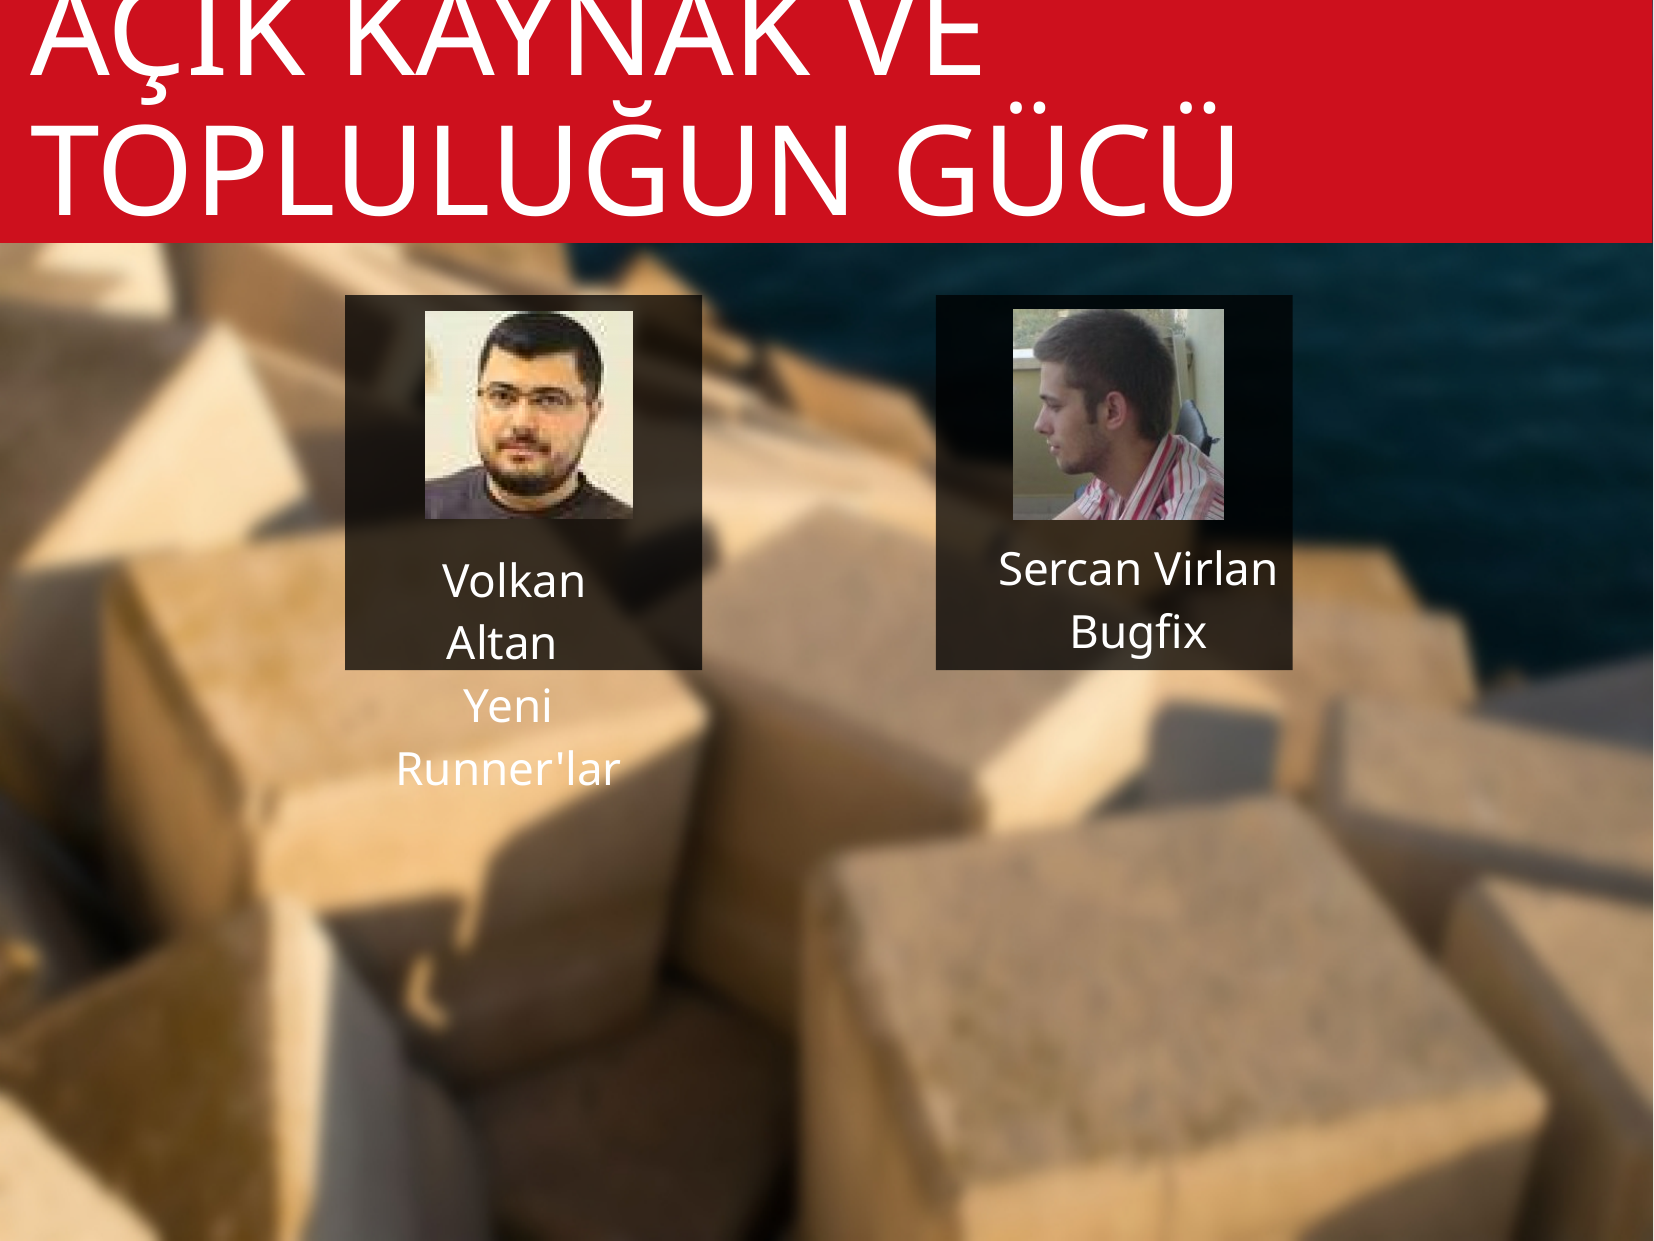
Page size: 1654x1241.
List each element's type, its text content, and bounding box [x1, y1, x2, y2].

title AÇIK KAYNAK VE TOPLULUĞUN GÜCÜ [0, 0, 1653, 207]
text_box Volkan Altan Yeni Runner'lar [380, 540, 681, 671]
text_box [345, 295, 703, 671]
picture [0, 0, 1654, 1241]
text_box Sercan Virlan Bugfix [983, 529, 1299, 659]
text_box [935, 295, 1293, 671]
